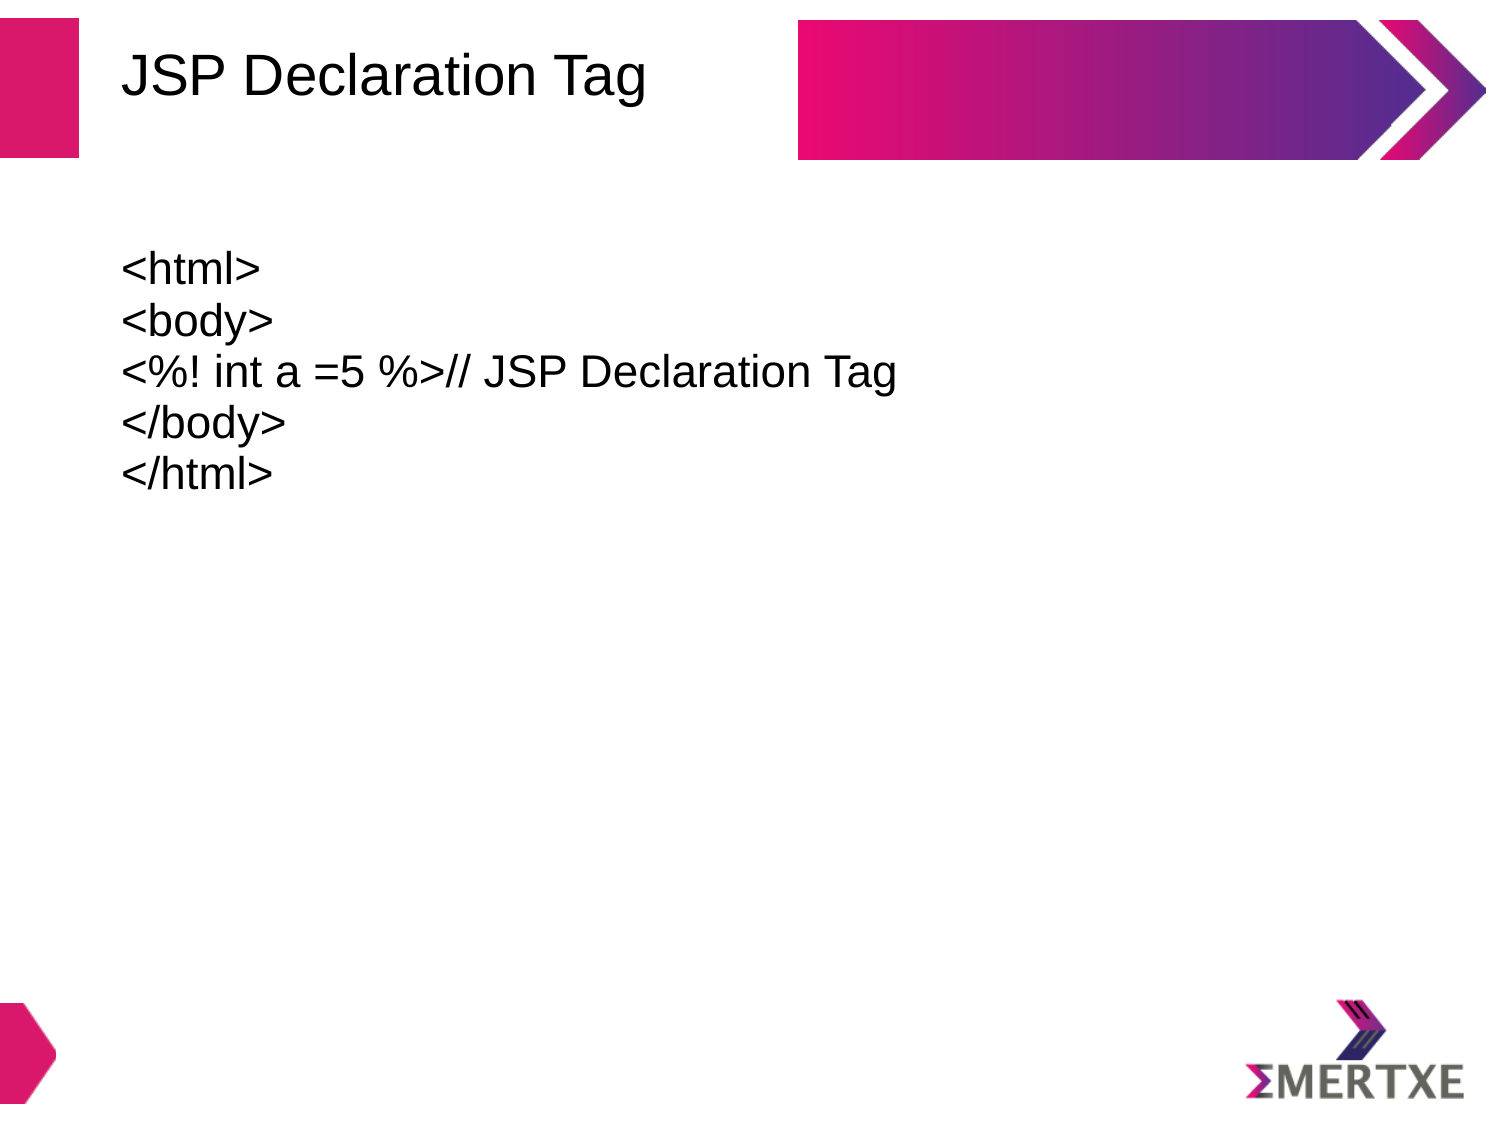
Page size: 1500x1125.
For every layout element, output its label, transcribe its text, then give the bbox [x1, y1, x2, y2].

picture [798, 20, 1486, 160]
picture [1245, 996, 1465, 1099]
text_box <html> <body> <%! int a =5 %>// JSP Declaration Tag </body> </html> [106, 235, 1193, 507]
text_box JSP Declaration Tag [106, 35, 768, 116]
